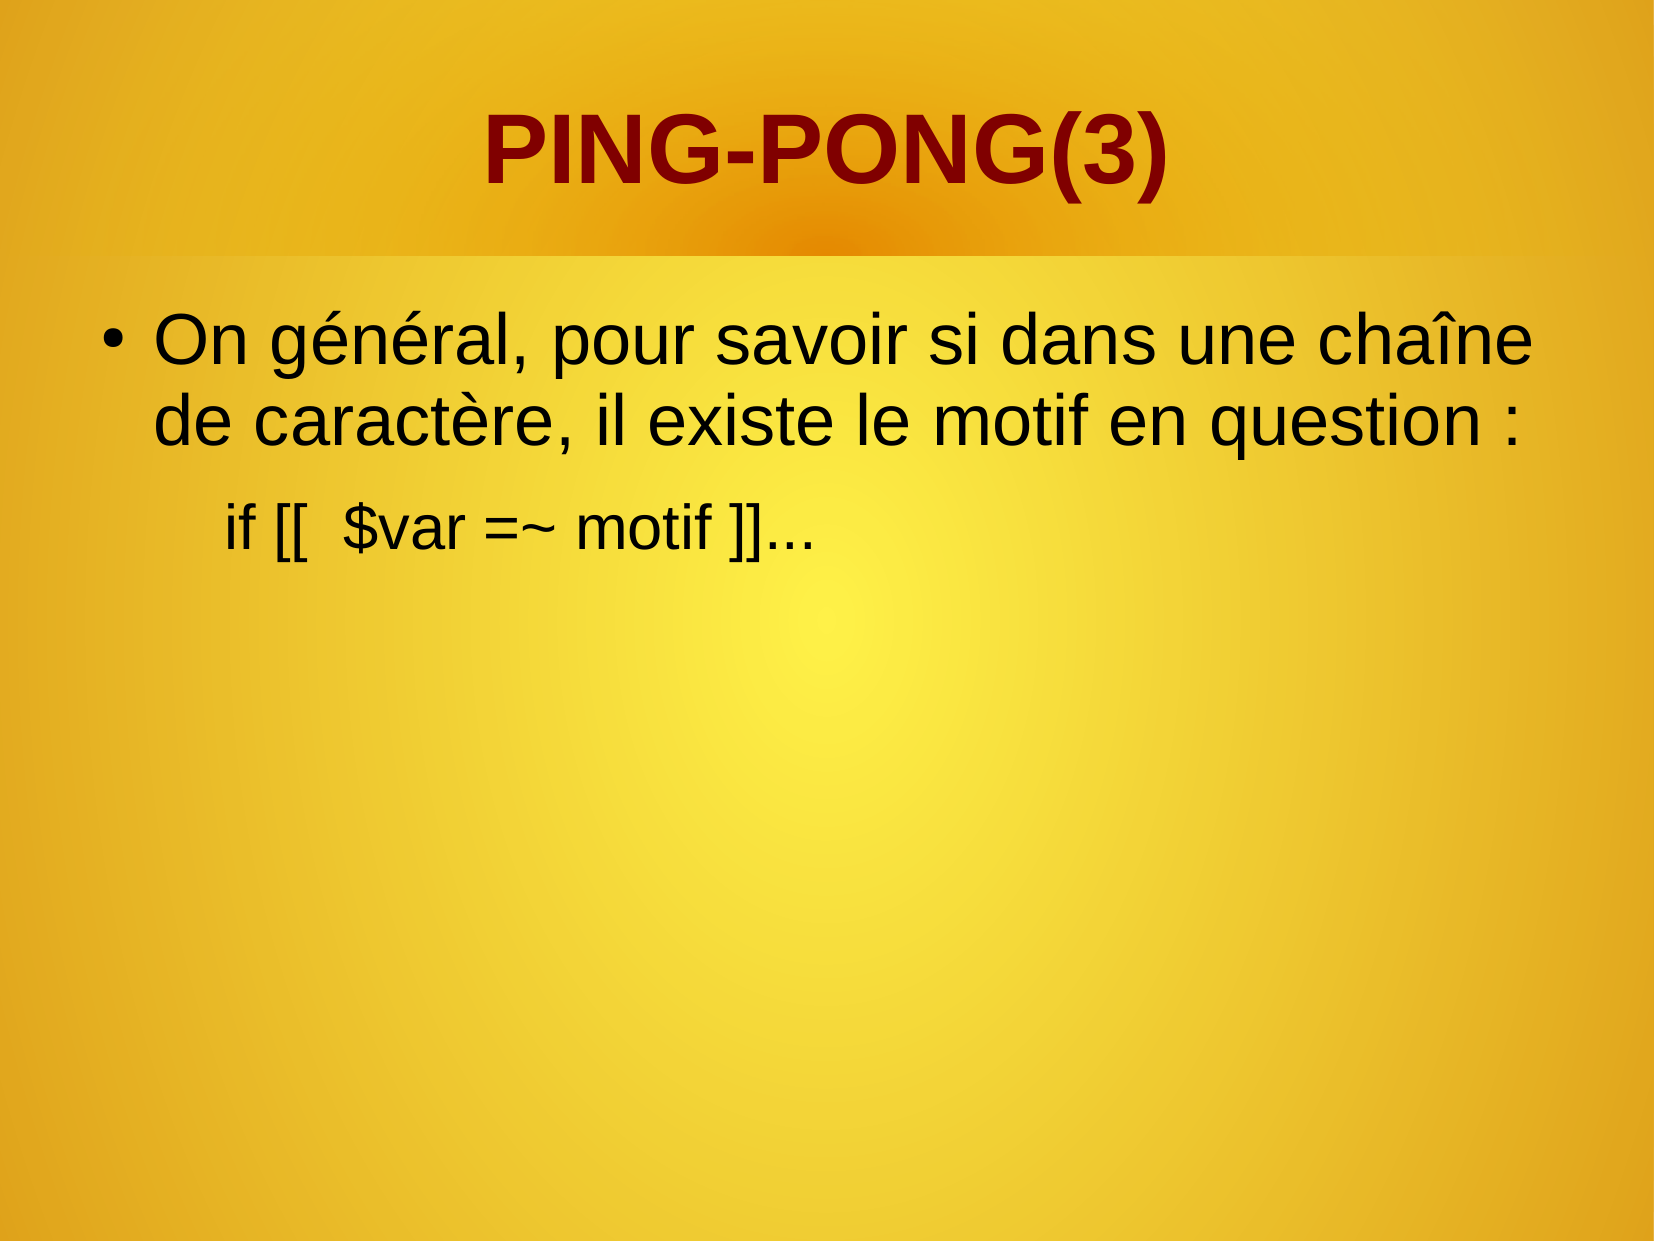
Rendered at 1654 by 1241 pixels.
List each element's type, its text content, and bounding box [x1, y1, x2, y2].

title PING-PONG(3) [82, 47, 1571, 252]
list On général, pour savoir si dans une chaîne de caractère, il existe le motif en question : if [[ $var =~ motif ]]... [82, 299, 1571, 1019]
